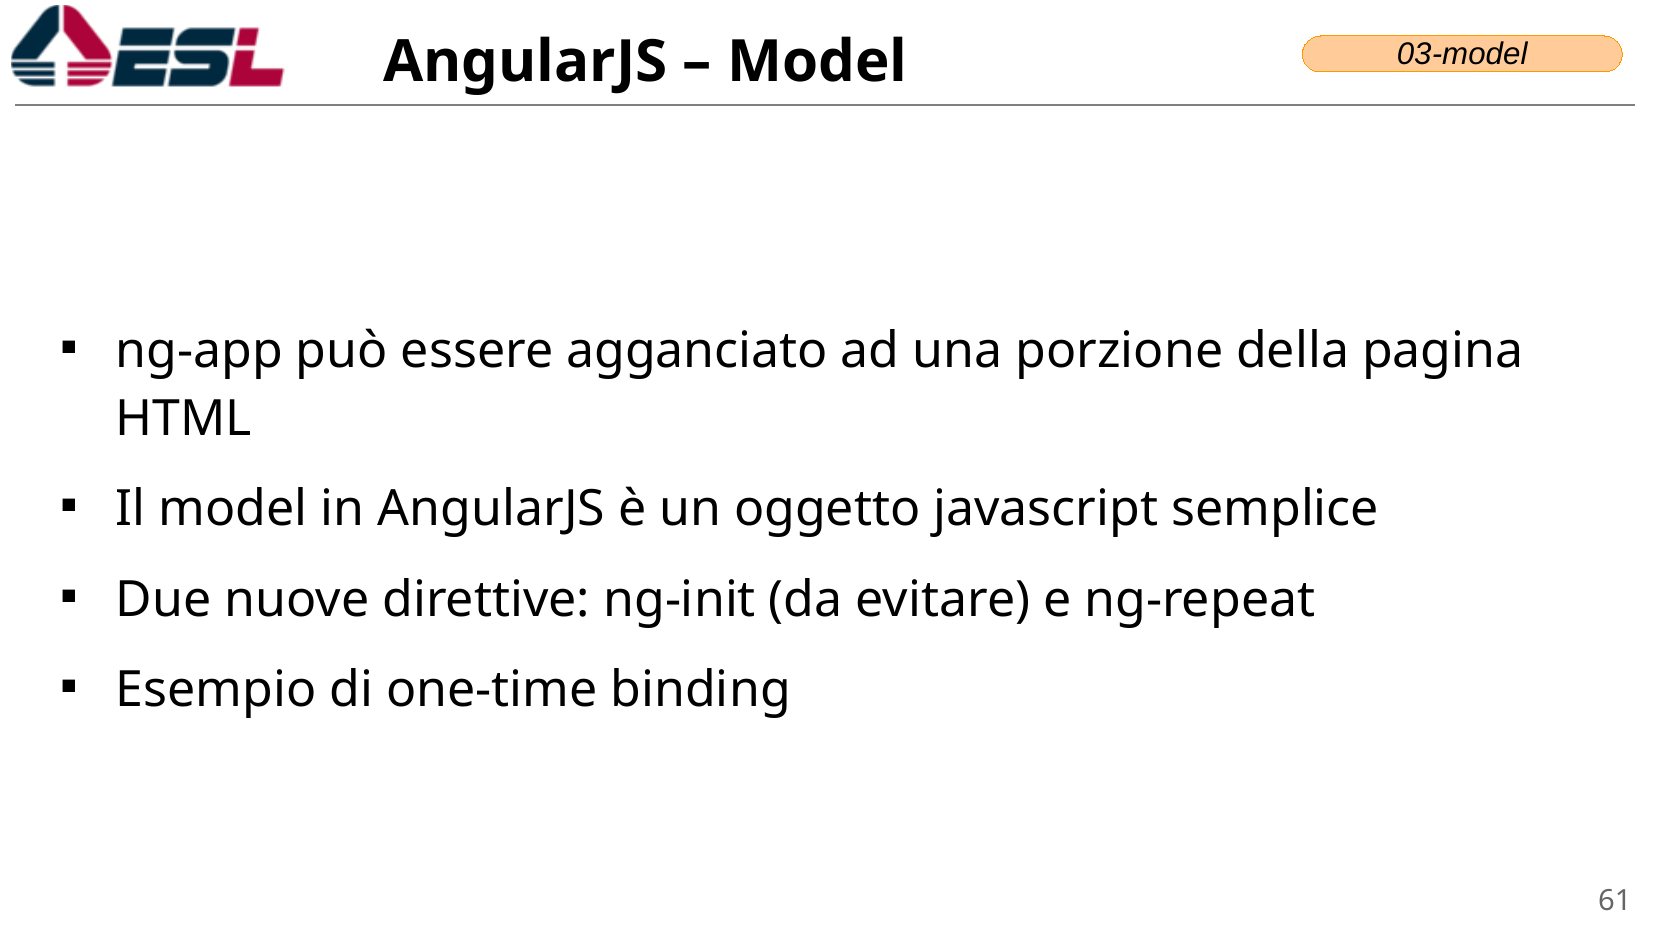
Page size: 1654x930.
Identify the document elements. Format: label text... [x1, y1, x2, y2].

title AngularJS – Model [335, 0, 1653, 103]
picture [11, 5, 288, 90]
text_box 03-model [1302, 35, 1623, 72]
list ng-app può essere agganciato ad una porzione della pagina HTML Il model in AngularJS è un oggetto javascript semplice Due nuove direttive: ng-init (da evitare) e ng-repeat Esempio di one-time binding [45, 134, 1606, 901]
